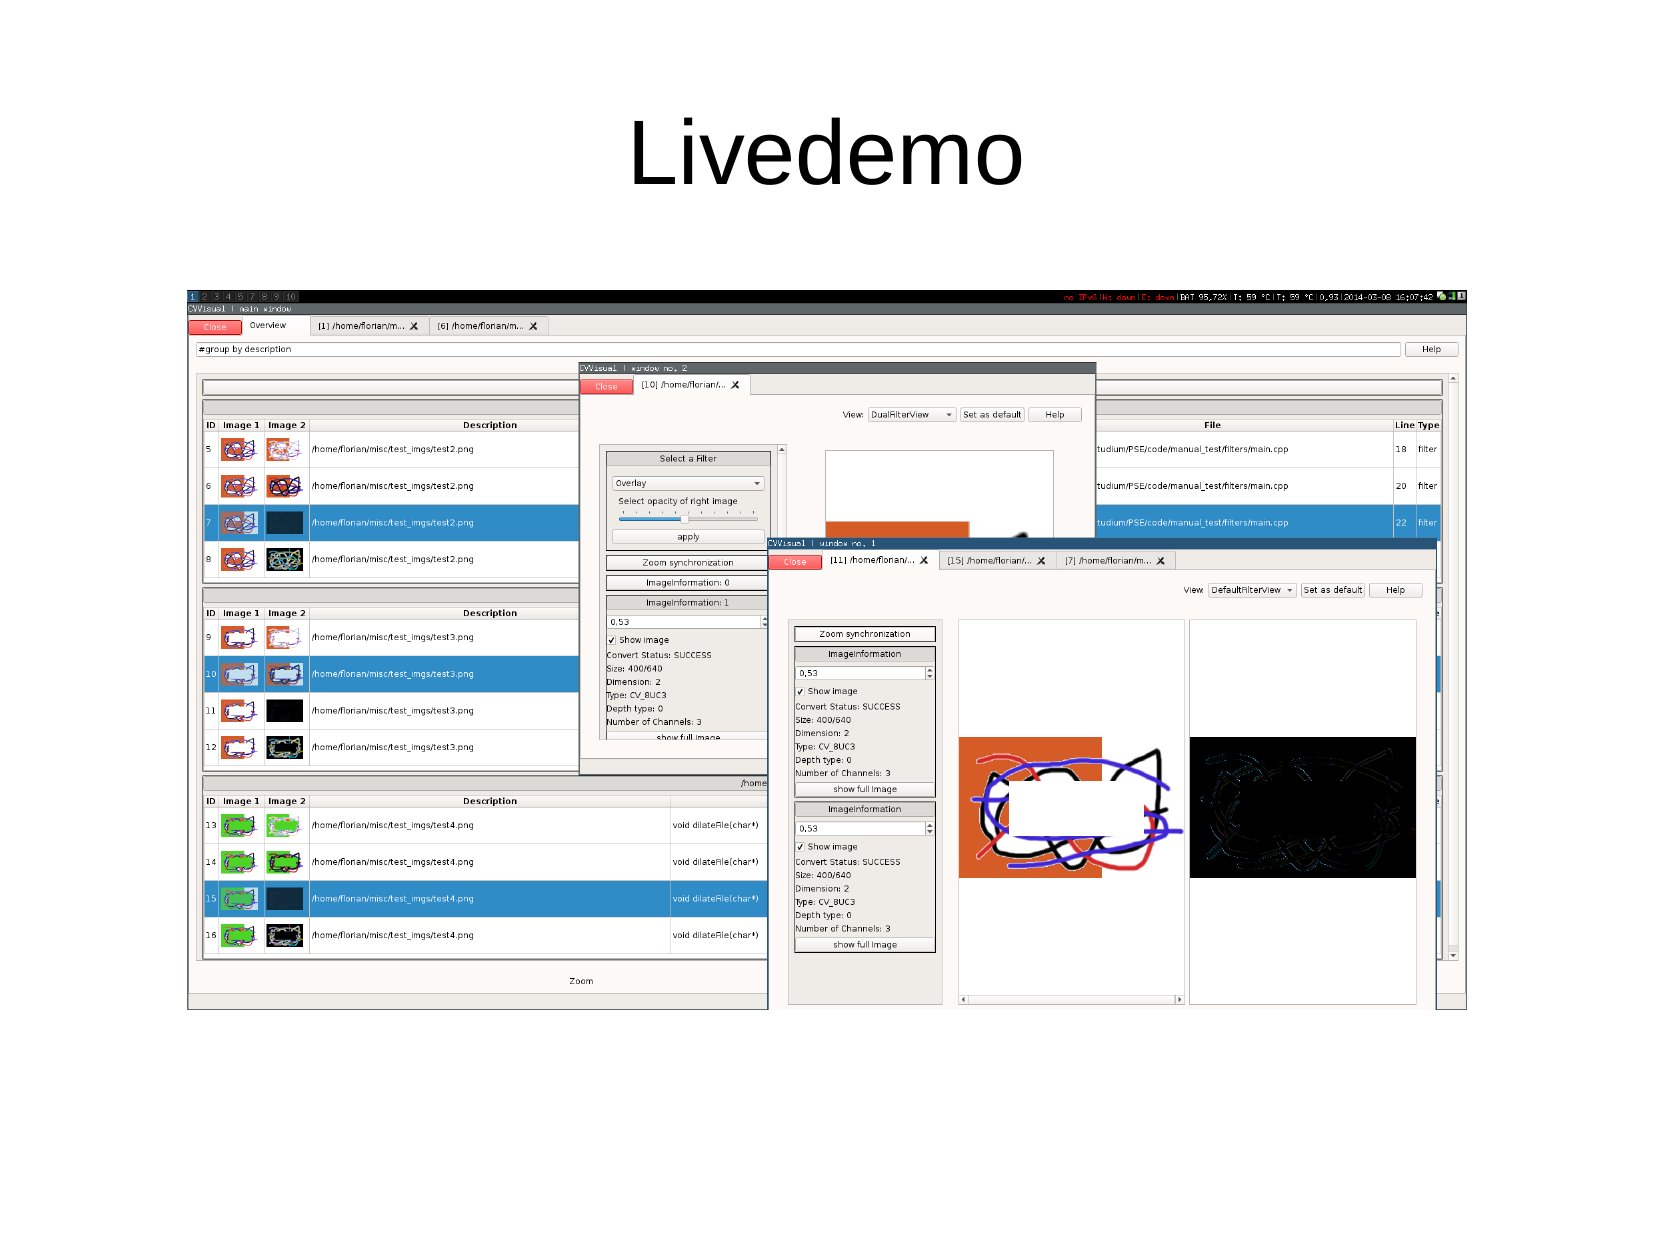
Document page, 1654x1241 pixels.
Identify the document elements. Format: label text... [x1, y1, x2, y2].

picture [187, 290, 1467, 1010]
title Livedemo [82, 49, 1571, 257]
